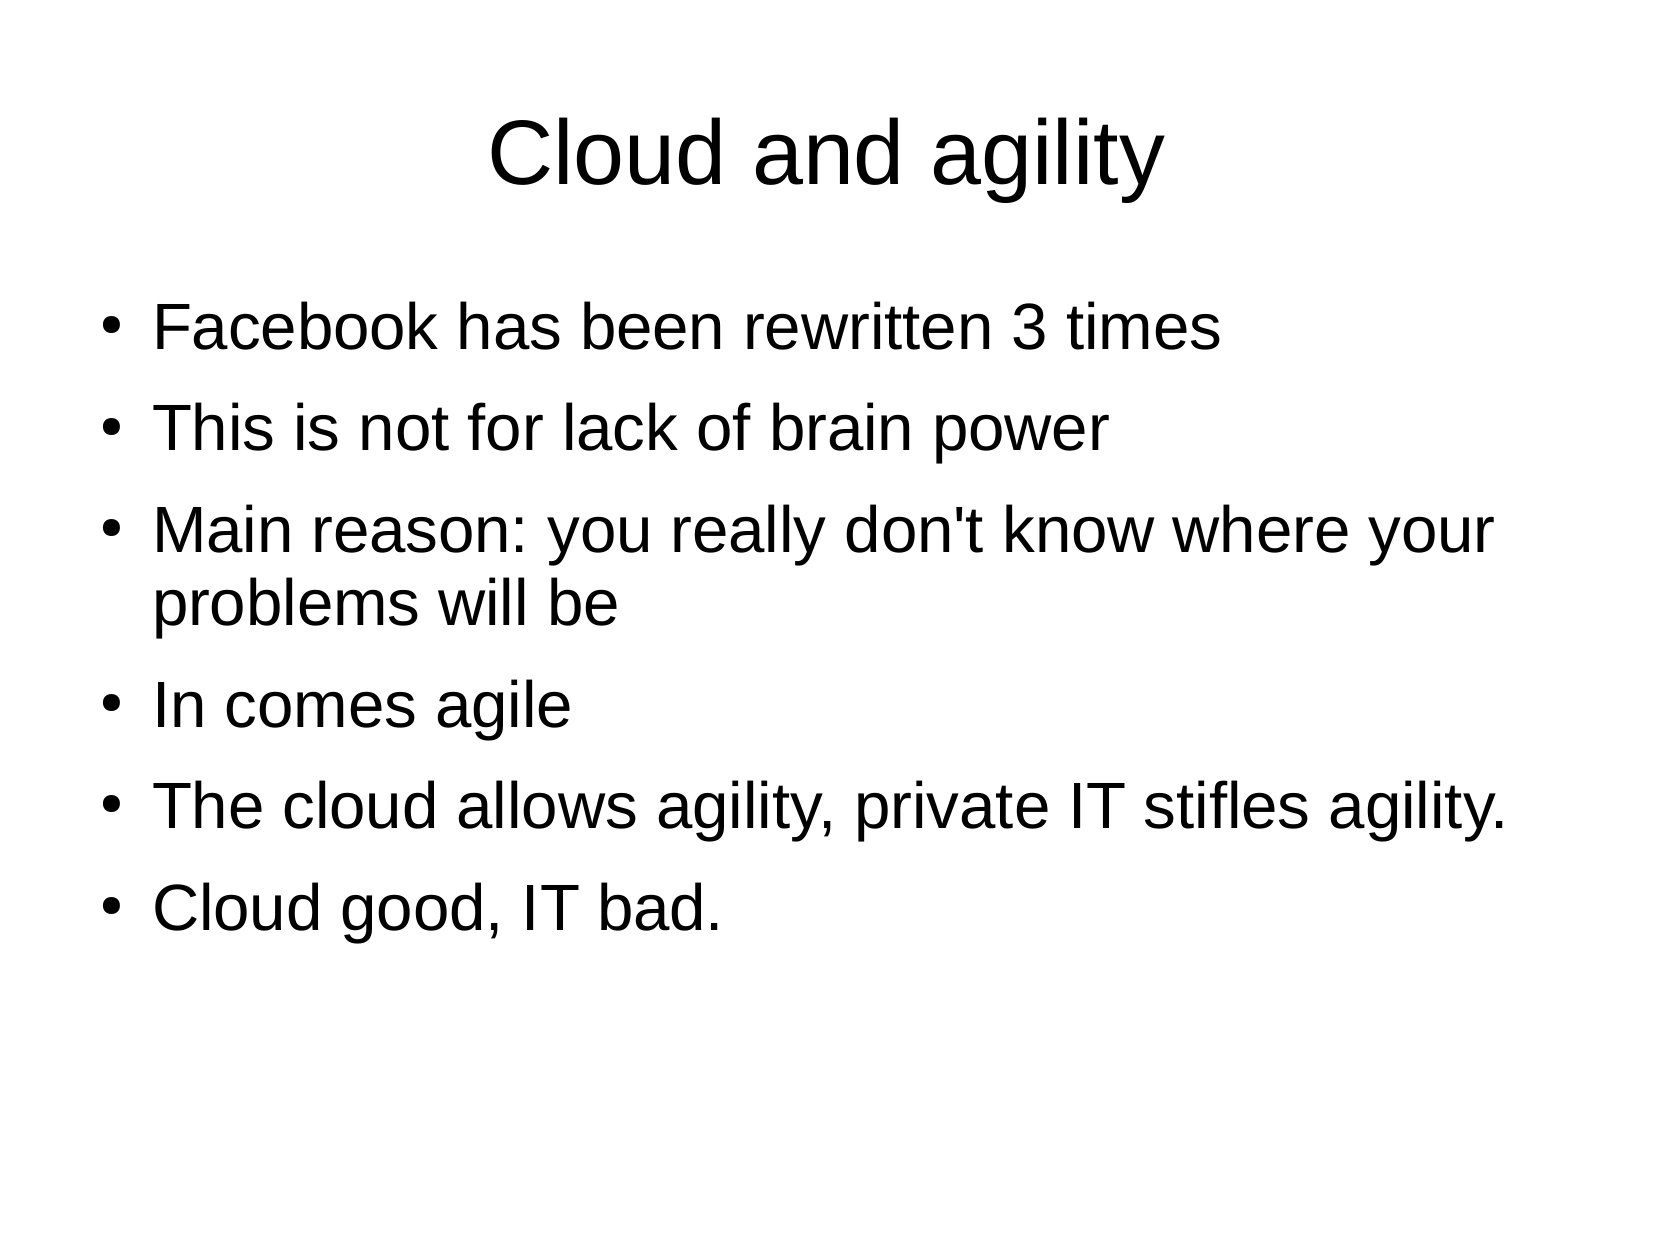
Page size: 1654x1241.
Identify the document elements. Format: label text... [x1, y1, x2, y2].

title Cloud and agility [82, 49, 1571, 257]
list Facebook has been rewritten 3 times This is not for lack of brain power Main reason: you really don't know where your problems will be In comes agile The cloud allows agility, private IT stifles agility. Cloud good, IT bad. [82, 290, 1538, 1010]
